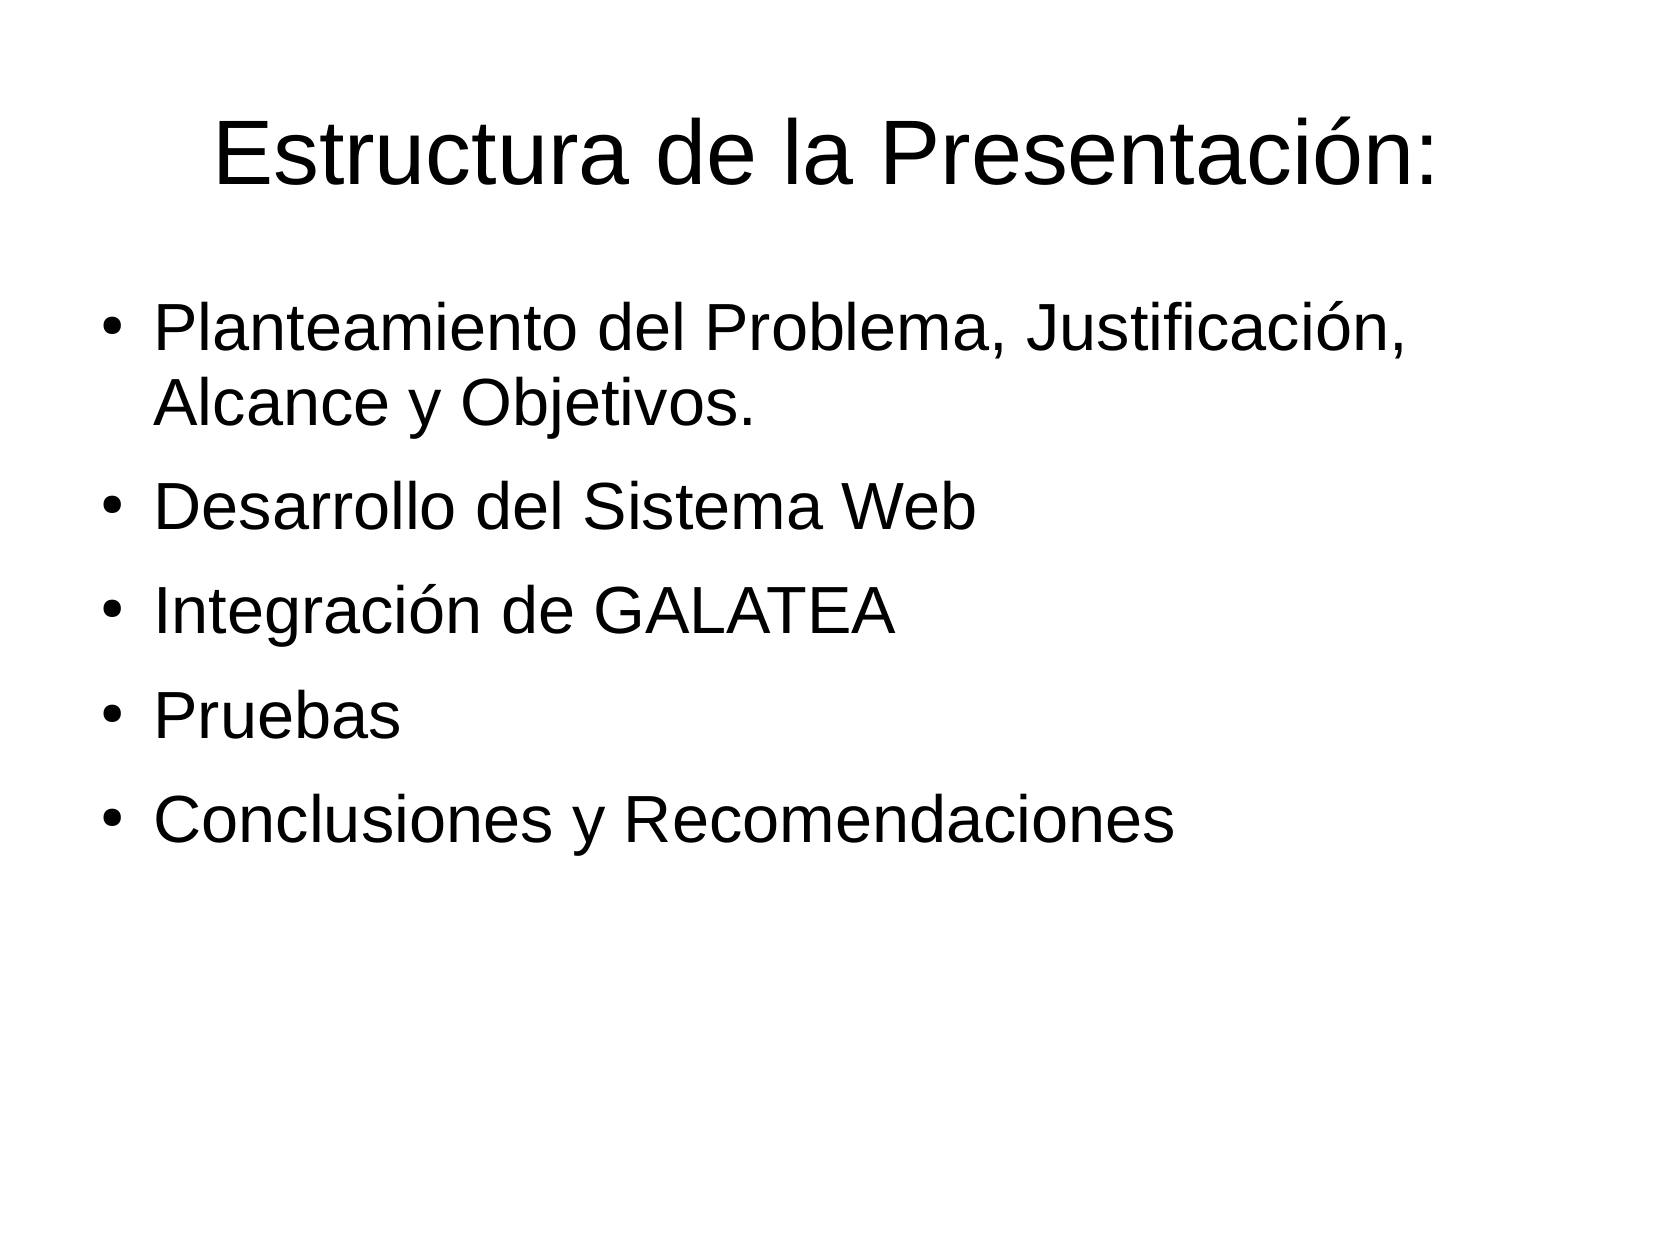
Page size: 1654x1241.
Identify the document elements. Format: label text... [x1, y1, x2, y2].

title Estructura de la Presentación: [82, 49, 1571, 257]
list Planteamiento del Problema, Justificación, Alcance y Objetivos. Desarrollo del Sistema Web Integración de GALATEA Pruebas Conclusiones y Recomendaciones [82, 290, 1571, 1010]
